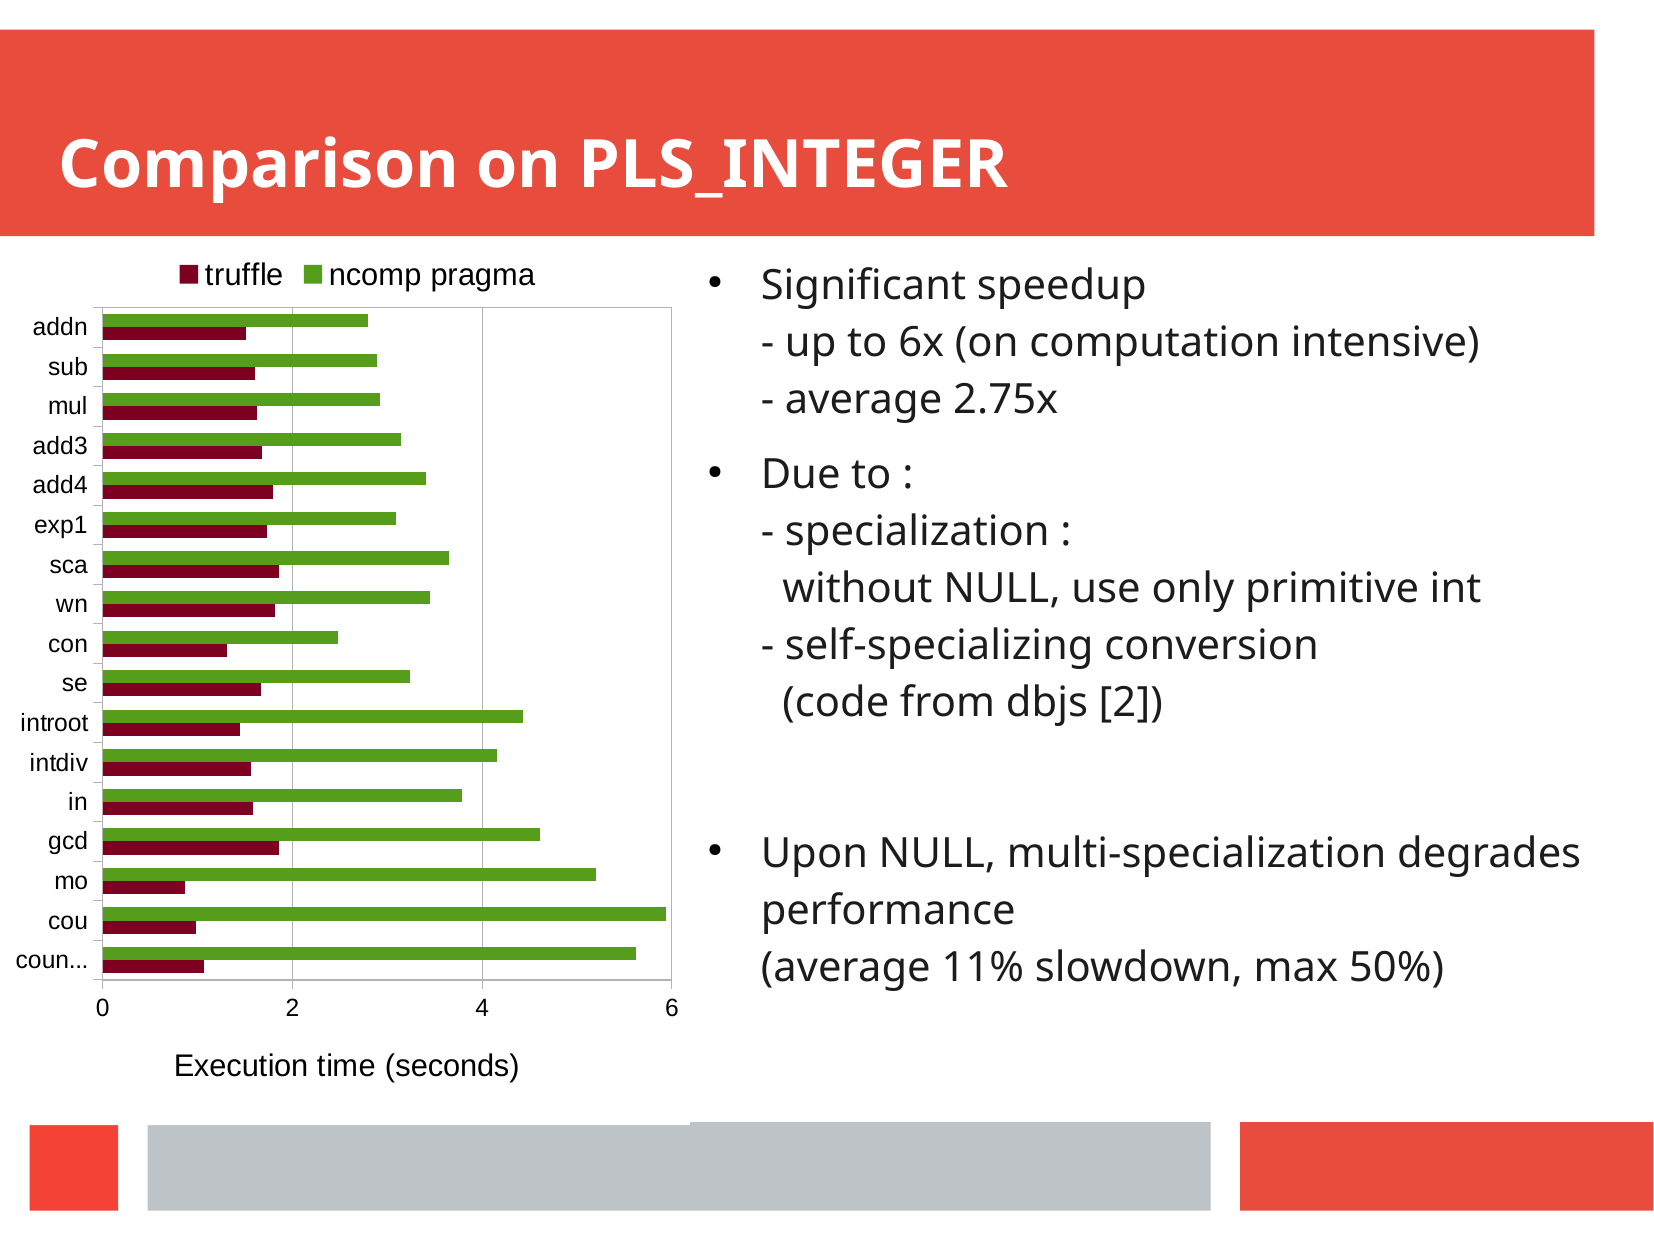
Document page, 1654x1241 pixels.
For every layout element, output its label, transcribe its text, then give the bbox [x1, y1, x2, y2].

list Significant speedup - up to 6x (on computation intensive) - average 2.75x Due to : - specialization : without NULL, use only primitive int - self-specializing conversion (code from dbjs [2]) Upon NULL, multi-specialization degrades performance (average 11% slowdown, max 50%) [691, 255, 1636, 1126]
title Comparison on PLS_INTEGER [59, 59, 1595, 207]
chart [15, 240, 691, 1126]
